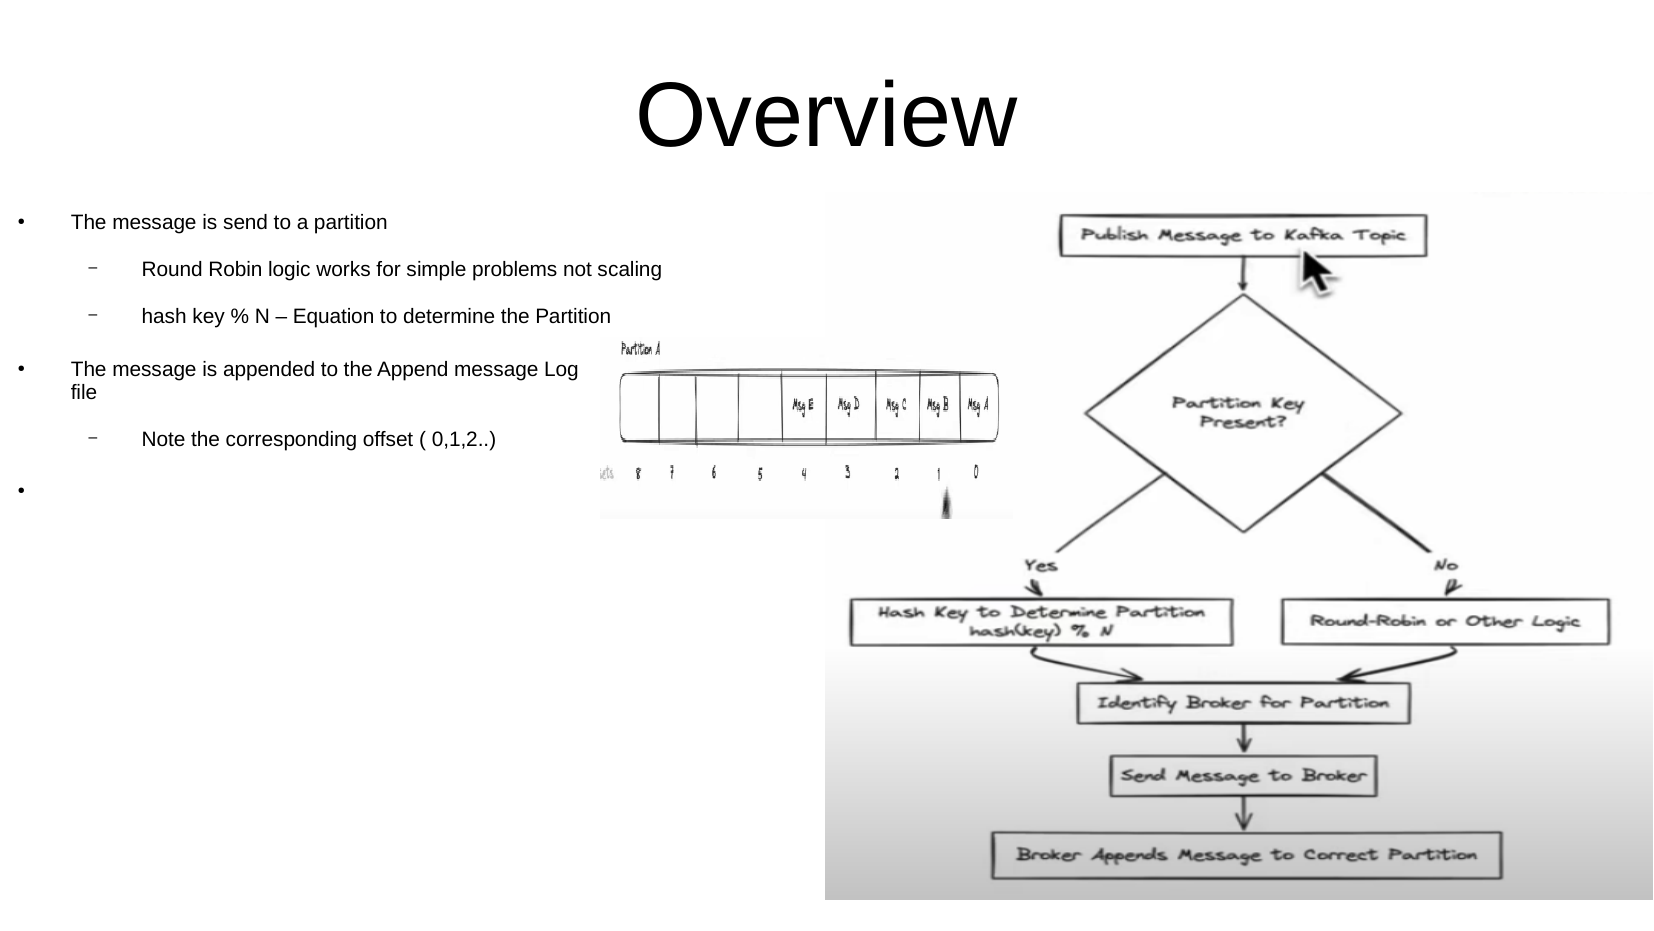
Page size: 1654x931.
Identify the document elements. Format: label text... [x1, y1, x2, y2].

title Overview [82, 37, 1571, 193]
picture [600, 192, 1653, 901]
list The message is send to a partition Round Robin logic works for simple problems not scaling hash key % N – Equation to determine the Partition The message is appended to the Append message Log file Note the corresponding offset ( 0,1,2..) [0, 210, 825, 901]
